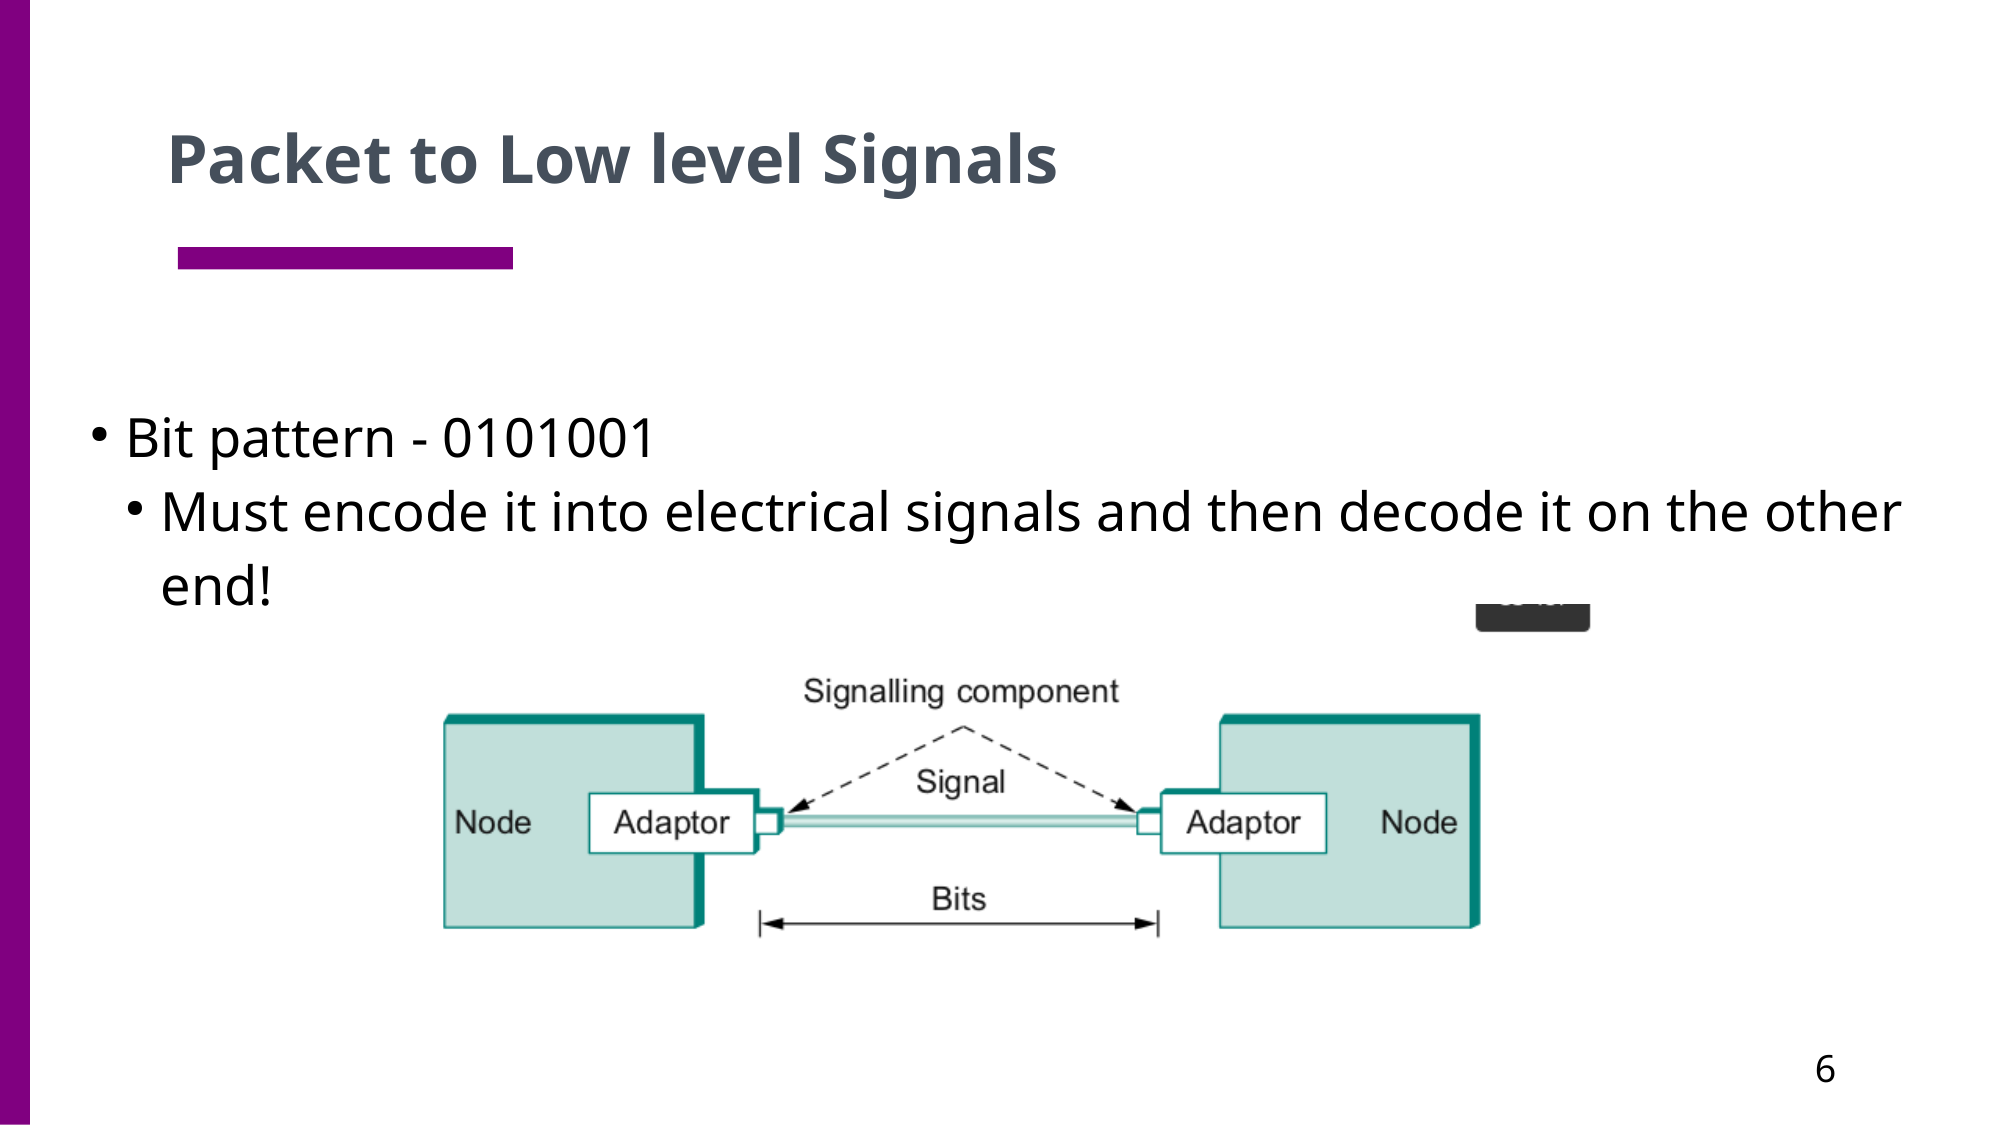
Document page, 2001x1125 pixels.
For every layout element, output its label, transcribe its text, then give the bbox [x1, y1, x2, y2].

text_box Bit pattern - 0101001 Must encode it into electrical signals and then decode it on the other end! [75, 391, 1935, 737]
text_box Packet to Low level Signals [151, 0, 1849, 212]
picture [345, 604, 1606, 991]
